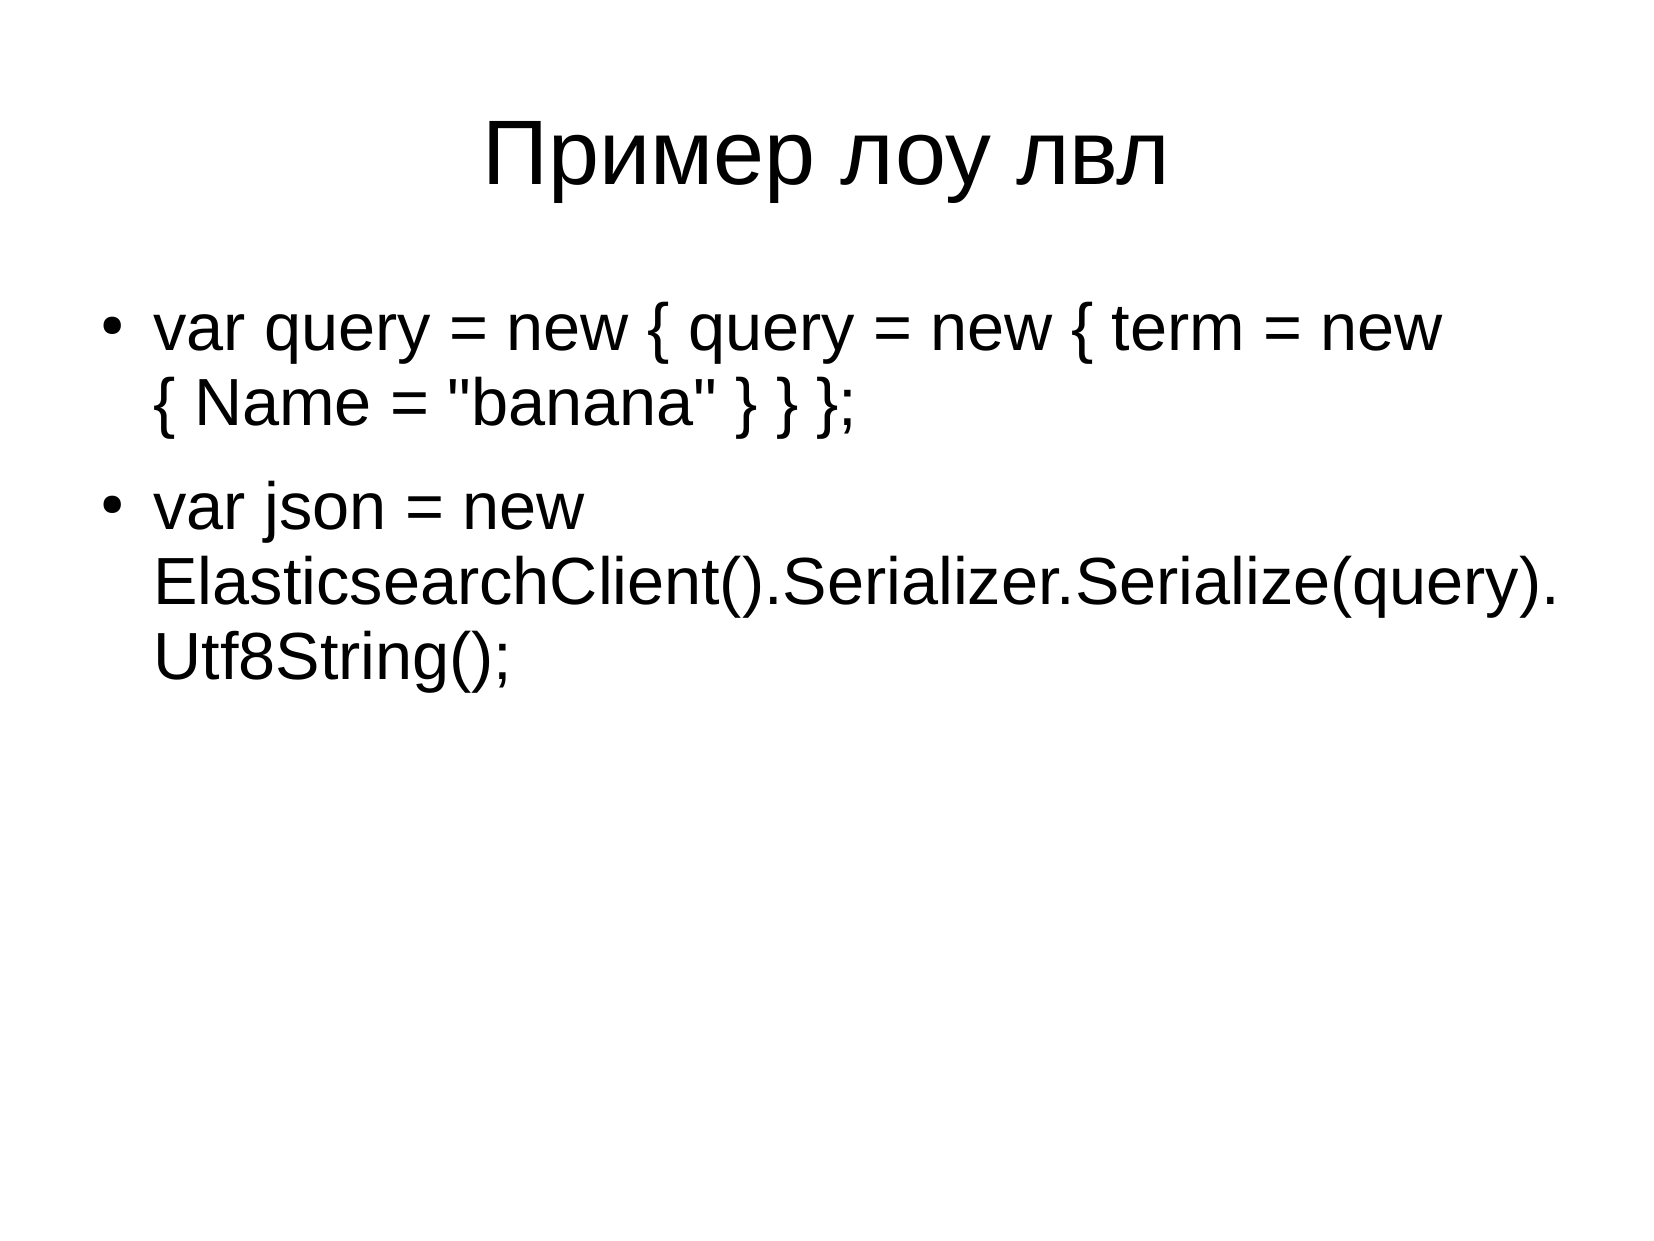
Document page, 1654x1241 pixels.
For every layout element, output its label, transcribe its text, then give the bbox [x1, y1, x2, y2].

title Пример лоу лвл [82, 49, 1571, 257]
list var query = new { query = new { term = new { Name = "banana" } } }; var json = new ElasticsearchClient().Serializer.Serialize(query).Utf8String(); [82, 290, 1571, 1010]
